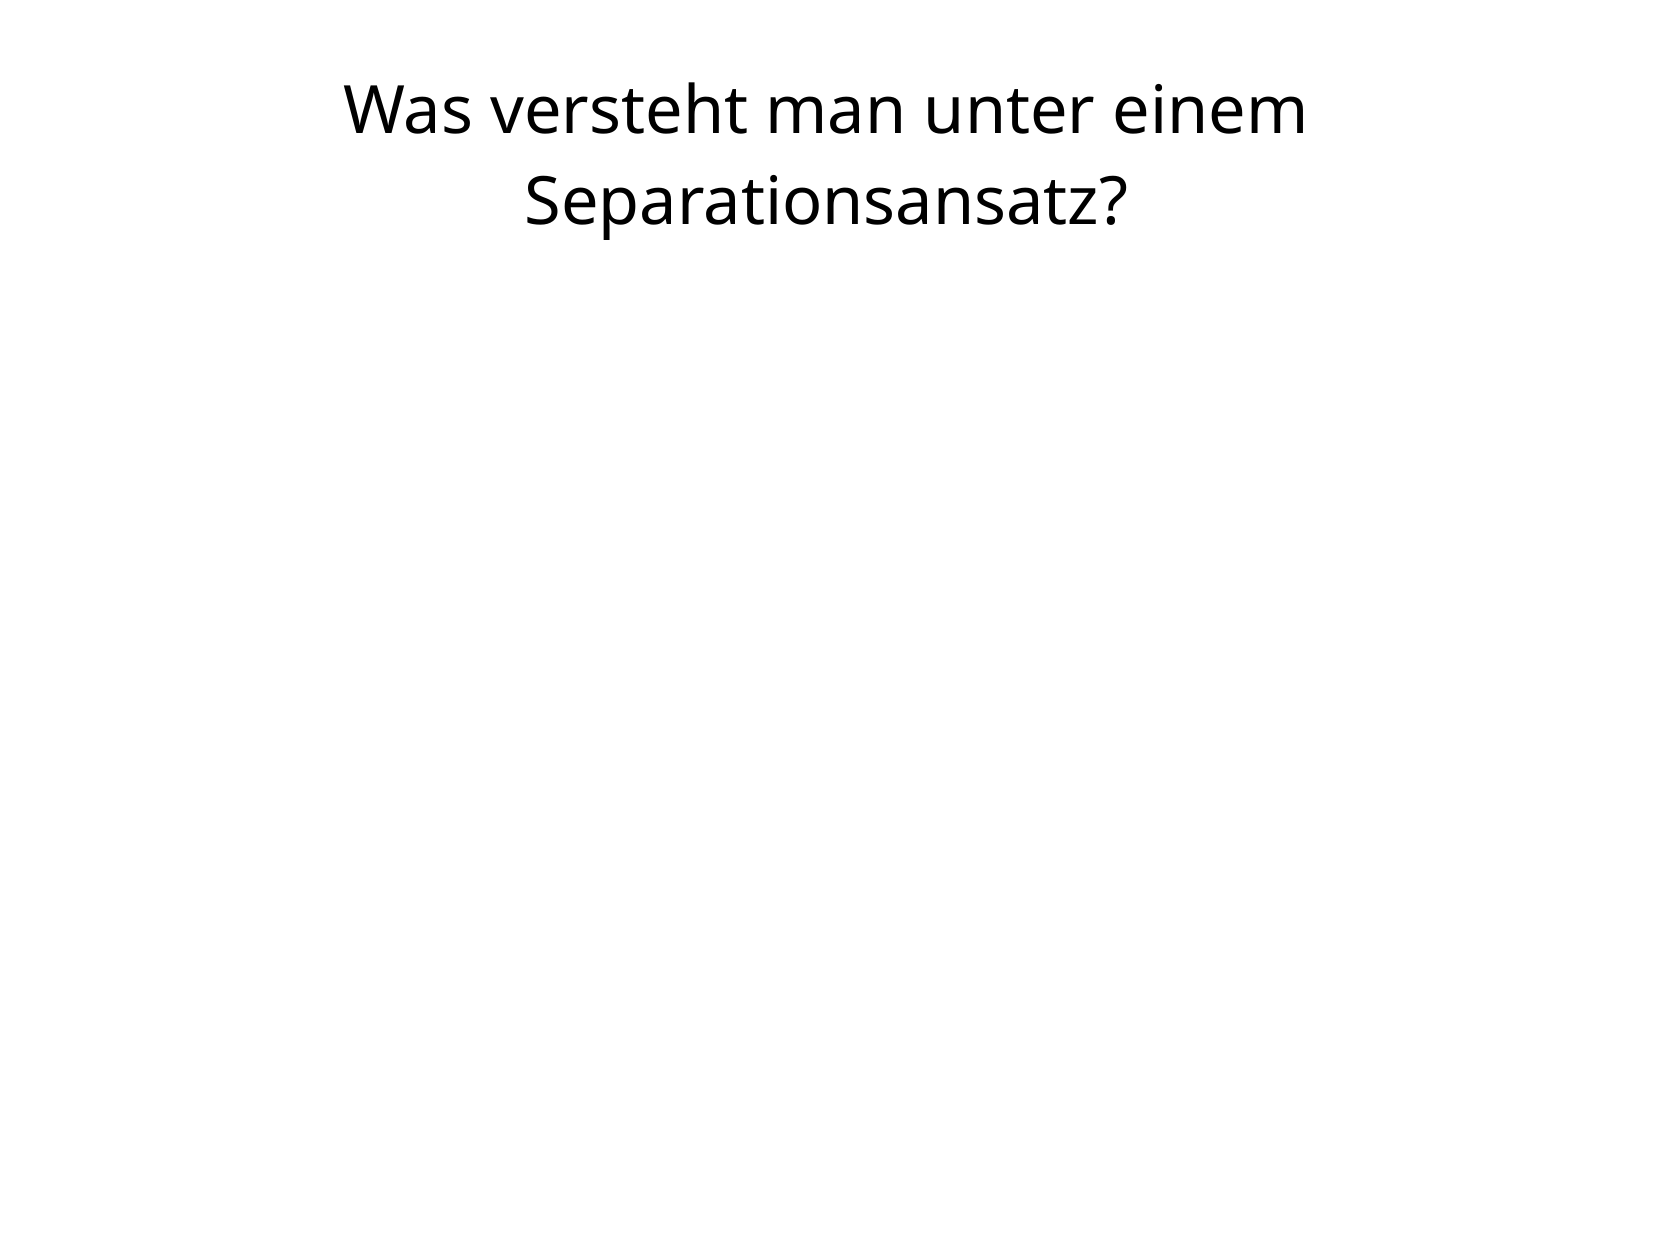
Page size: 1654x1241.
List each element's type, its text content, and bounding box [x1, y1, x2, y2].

title Was versteht man unter einem Separationsansatz? [82, 49, 1571, 257]
